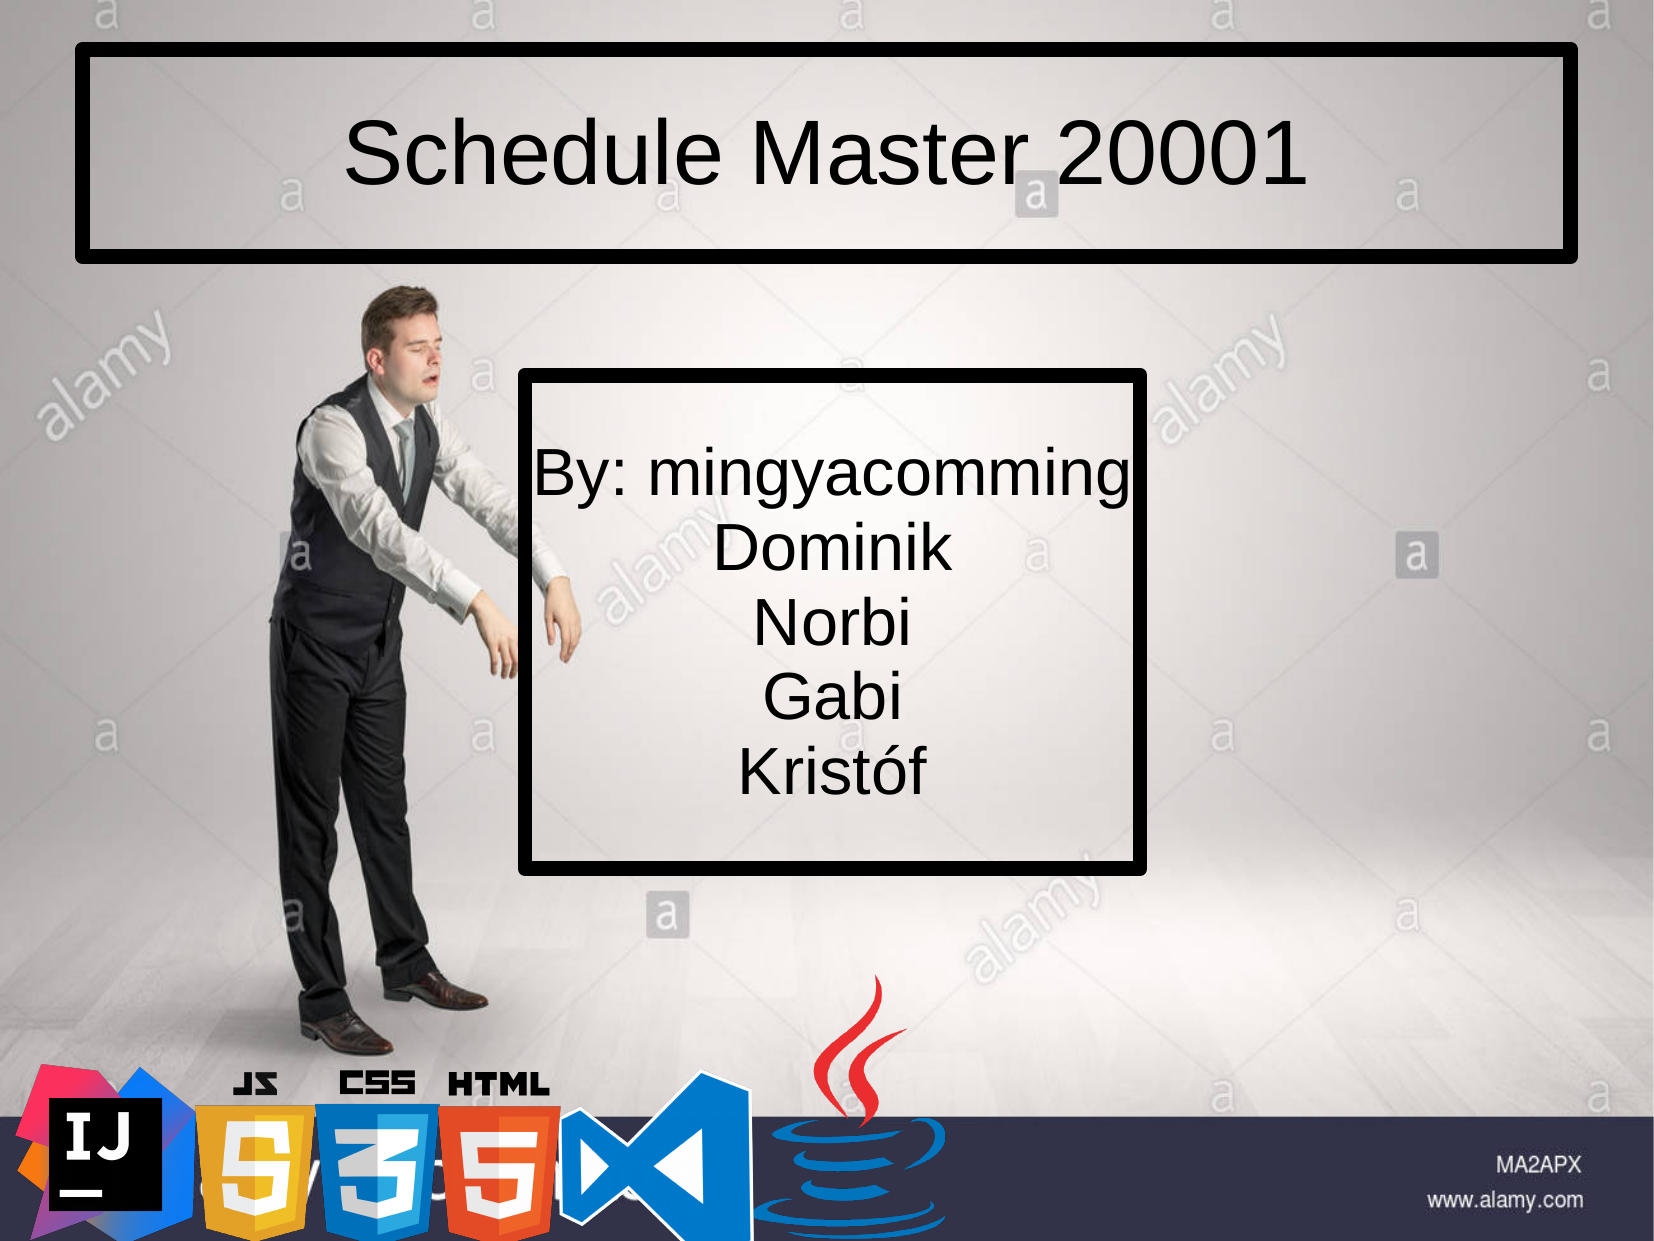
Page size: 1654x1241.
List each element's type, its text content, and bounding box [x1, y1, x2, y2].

subtitle By: mingyacomming Dominik Norbi Gabi Kristóf [525, 375, 1141, 869]
title Schedule Master 20001 [82, 49, 1571, 257]
picture [0, 0, 1654, 1241]
